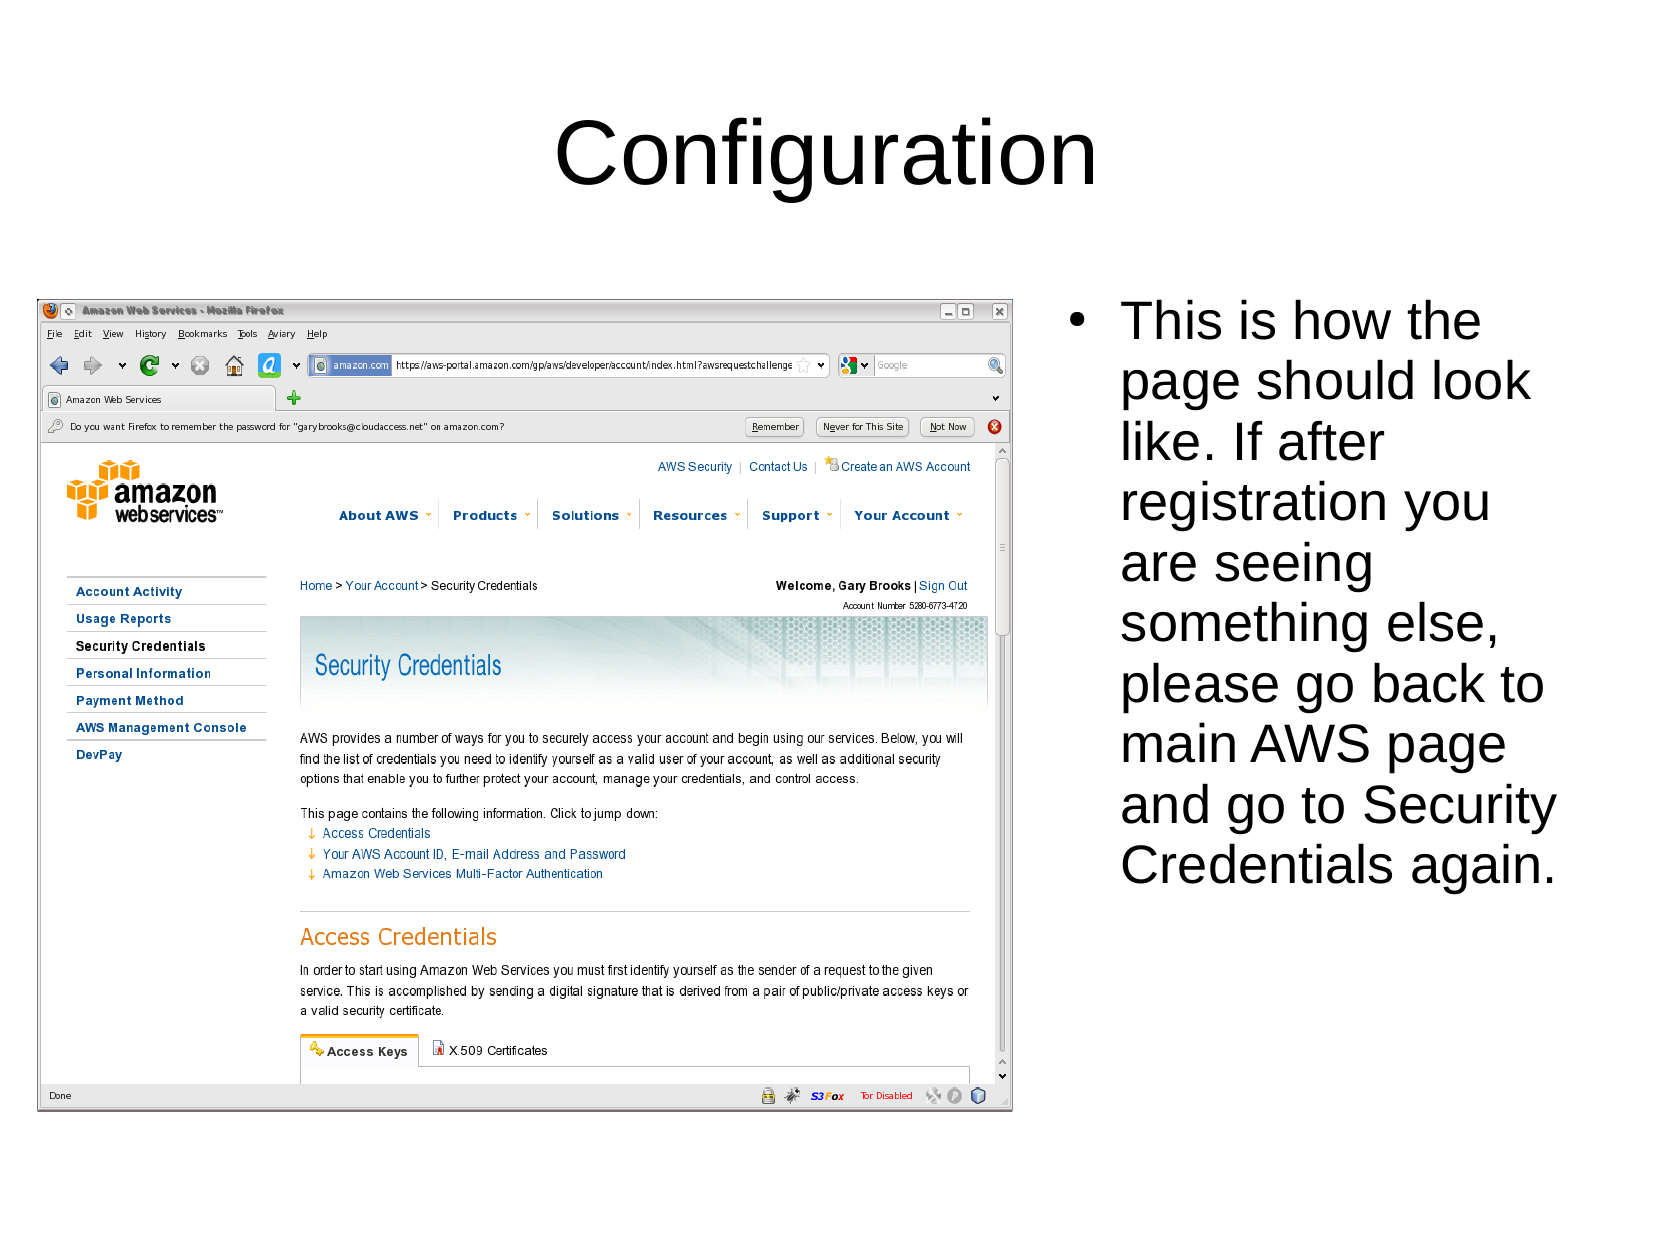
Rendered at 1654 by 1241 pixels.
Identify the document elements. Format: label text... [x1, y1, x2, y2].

title Configuration [82, 49, 1571, 257]
picture [37, 299, 1013, 1112]
list This is how the page should look like. If after registration you are seeing something else, please go back to main AWS page and go to Security Credentials again. [1050, 290, 1572, 1109]
